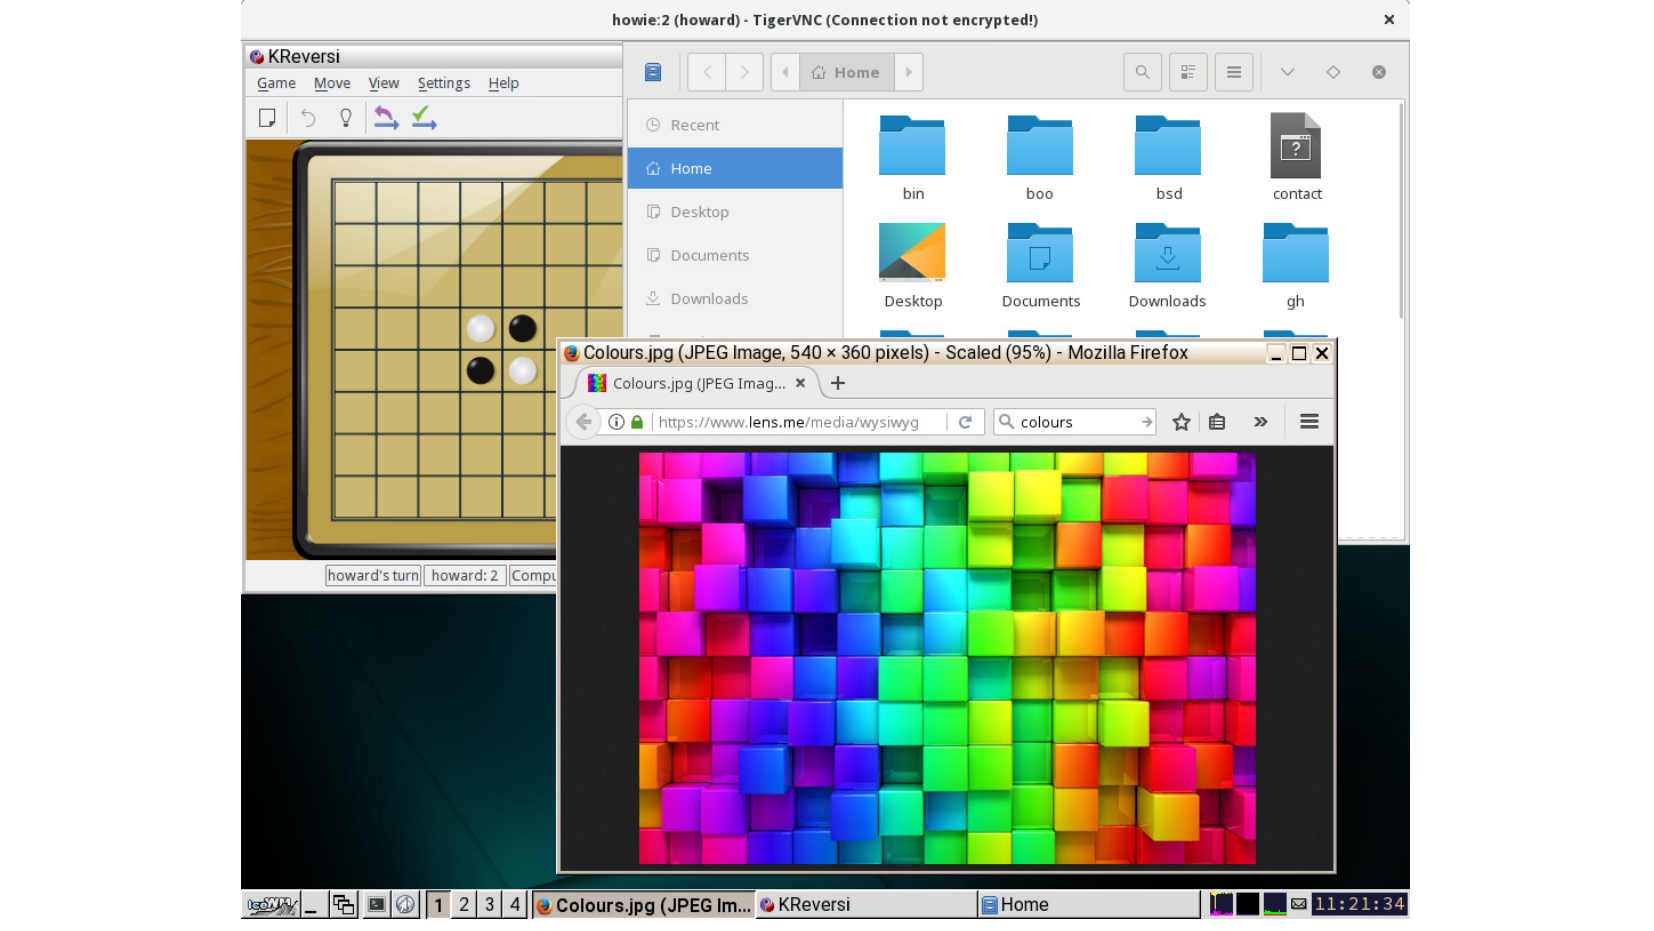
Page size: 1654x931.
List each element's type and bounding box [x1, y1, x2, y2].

picture [241, 0, 1410, 919]
